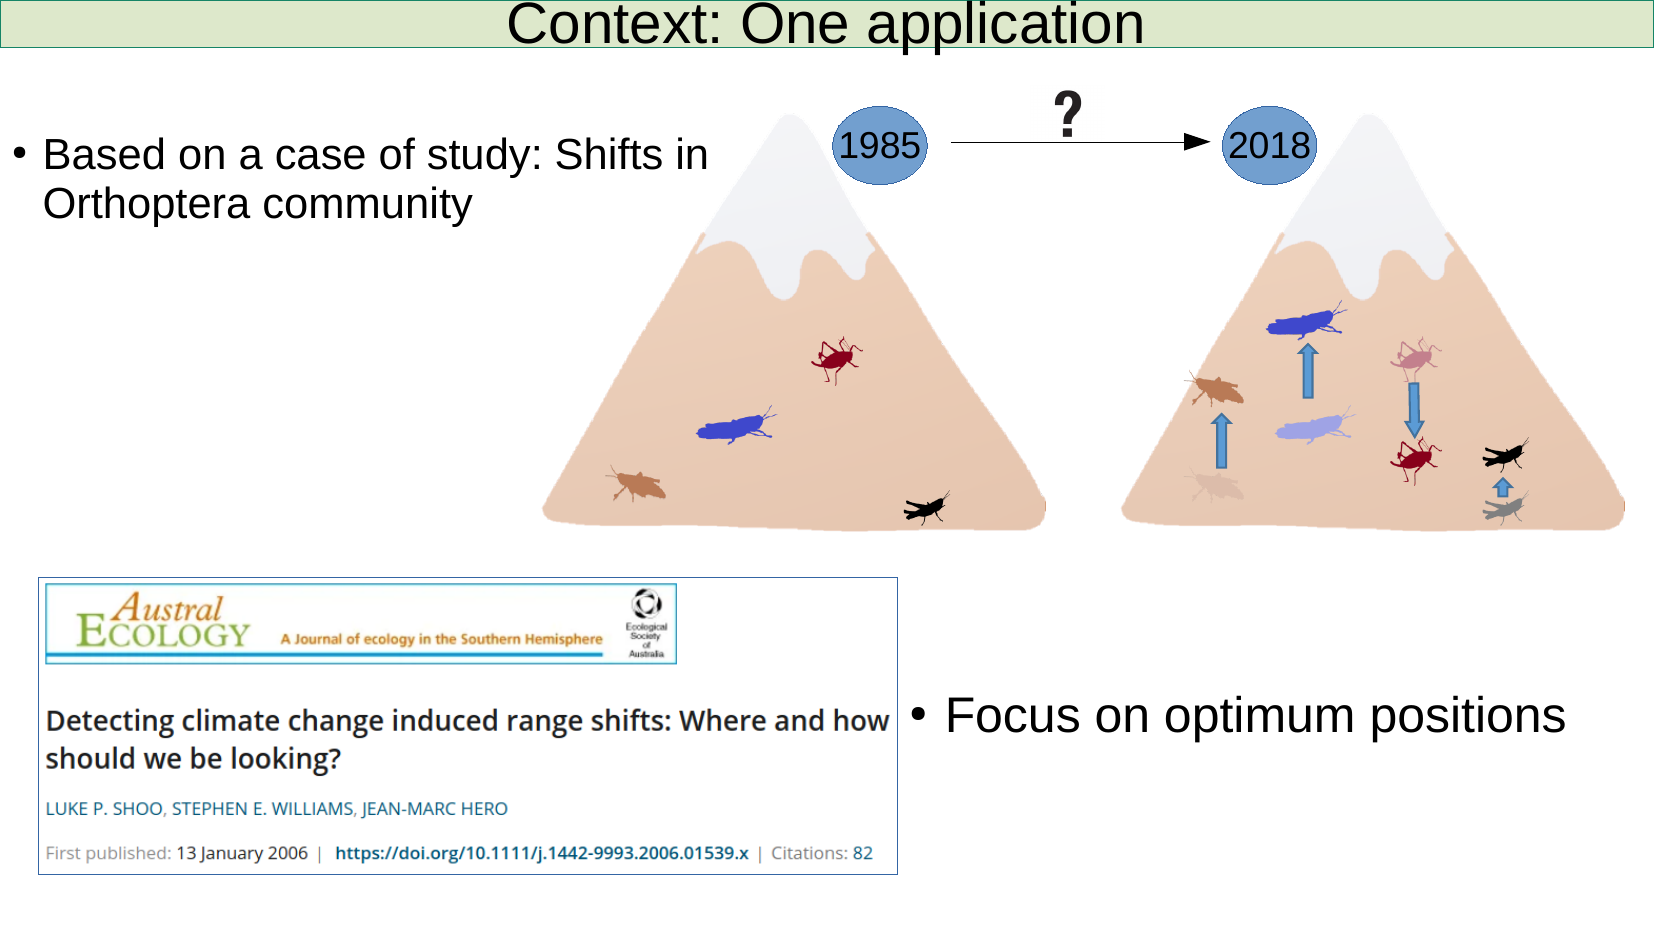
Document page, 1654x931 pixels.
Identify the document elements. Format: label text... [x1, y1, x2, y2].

picture [1030, 85, 1105, 142]
list Based on a case of study: Shifts in Orthoptera community [11, 129, 721, 258]
text_box [1120, 106, 1625, 544]
list Focus on optimum positions [909, 686, 1642, 765]
picture [903, 490, 951, 526]
picture [1261, 295, 1353, 345]
picture [690, 399, 782, 449]
picture [596, 459, 670, 508]
picture [1390, 436, 1442, 486]
picture [38, 577, 898, 875]
text_box 2018 [1222, 106, 1317, 185]
picture [1482, 437, 1530, 473]
picture [1175, 364, 1248, 414]
picture [811, 336, 863, 386]
text_box [541, 106, 1046, 544]
text_box 1985 [832, 106, 928, 185]
text_box Context: One application [0, 0, 1654, 48]
